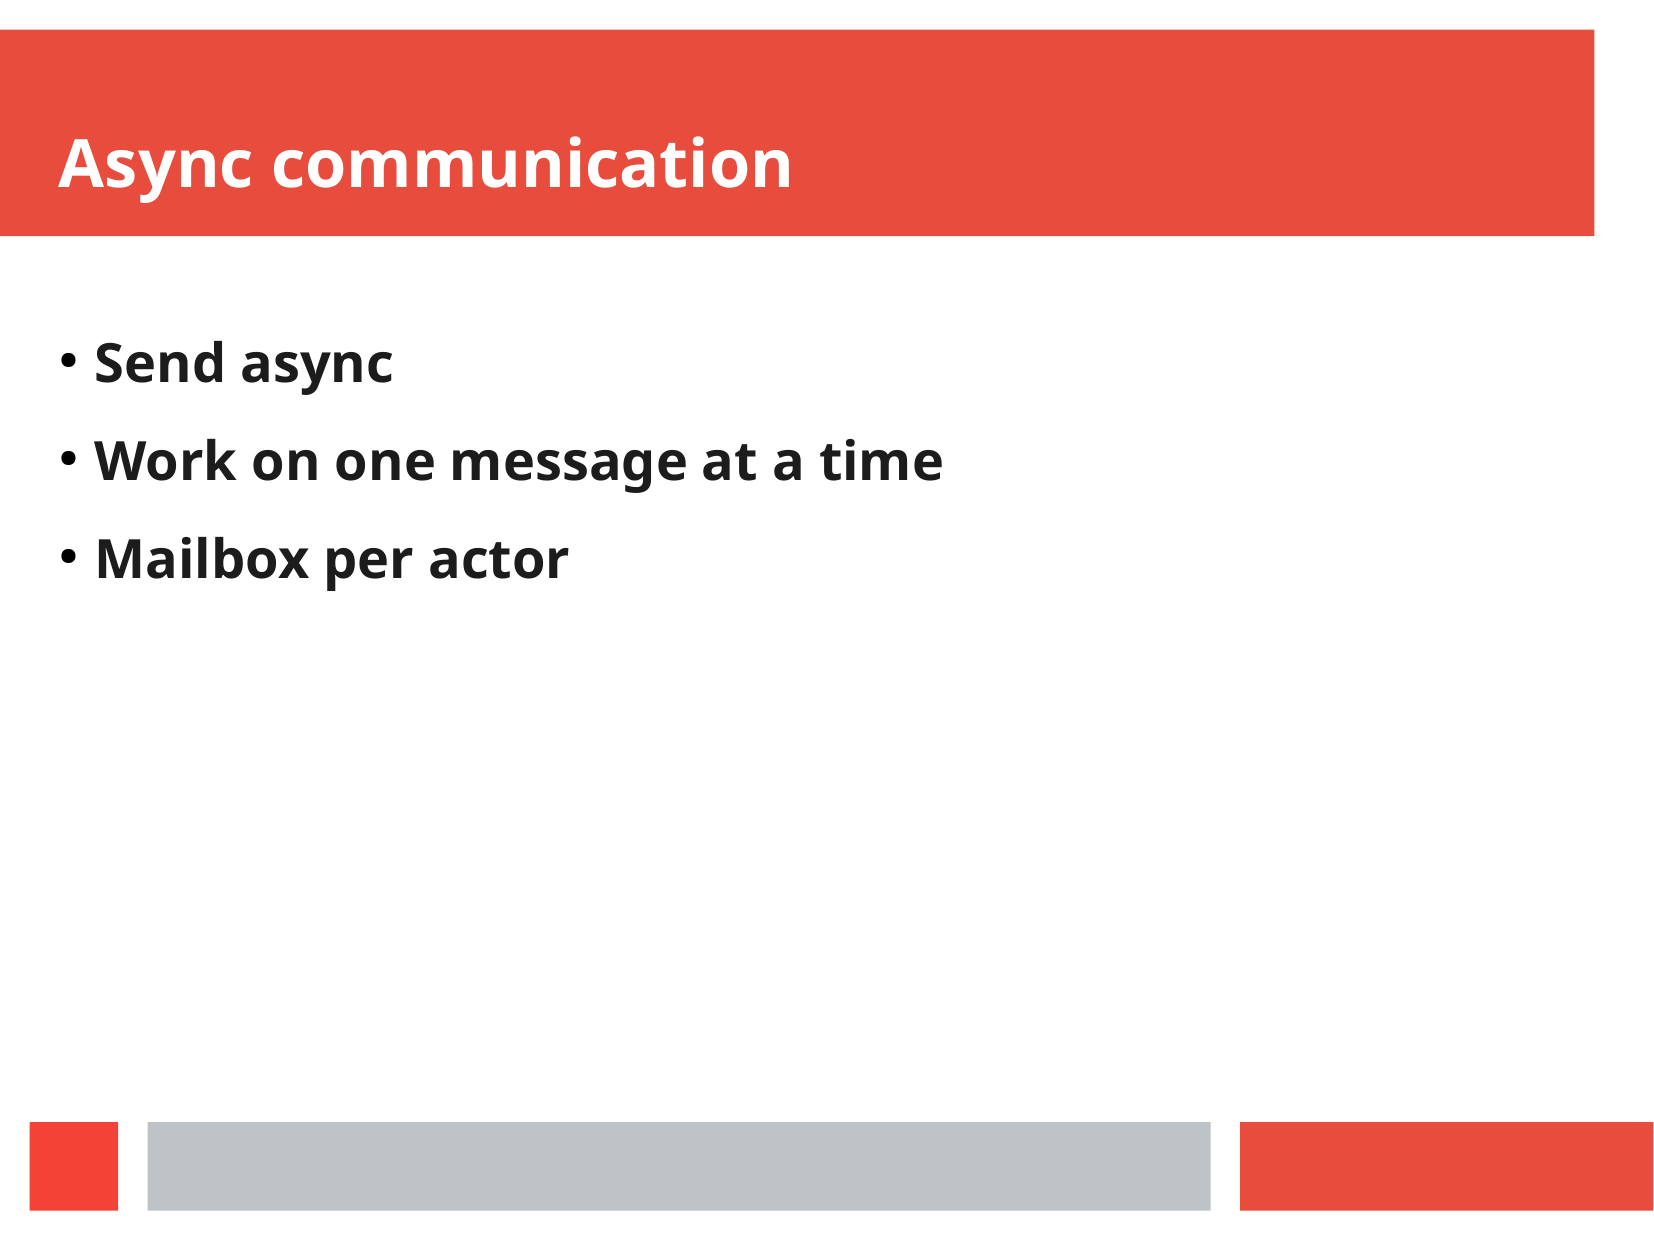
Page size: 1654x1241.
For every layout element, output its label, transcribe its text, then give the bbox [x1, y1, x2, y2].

list Send async Work on one message at a time Mailbox per actor [59, 324, 1565, 1093]
title Async communication [59, 59, 1595, 207]
